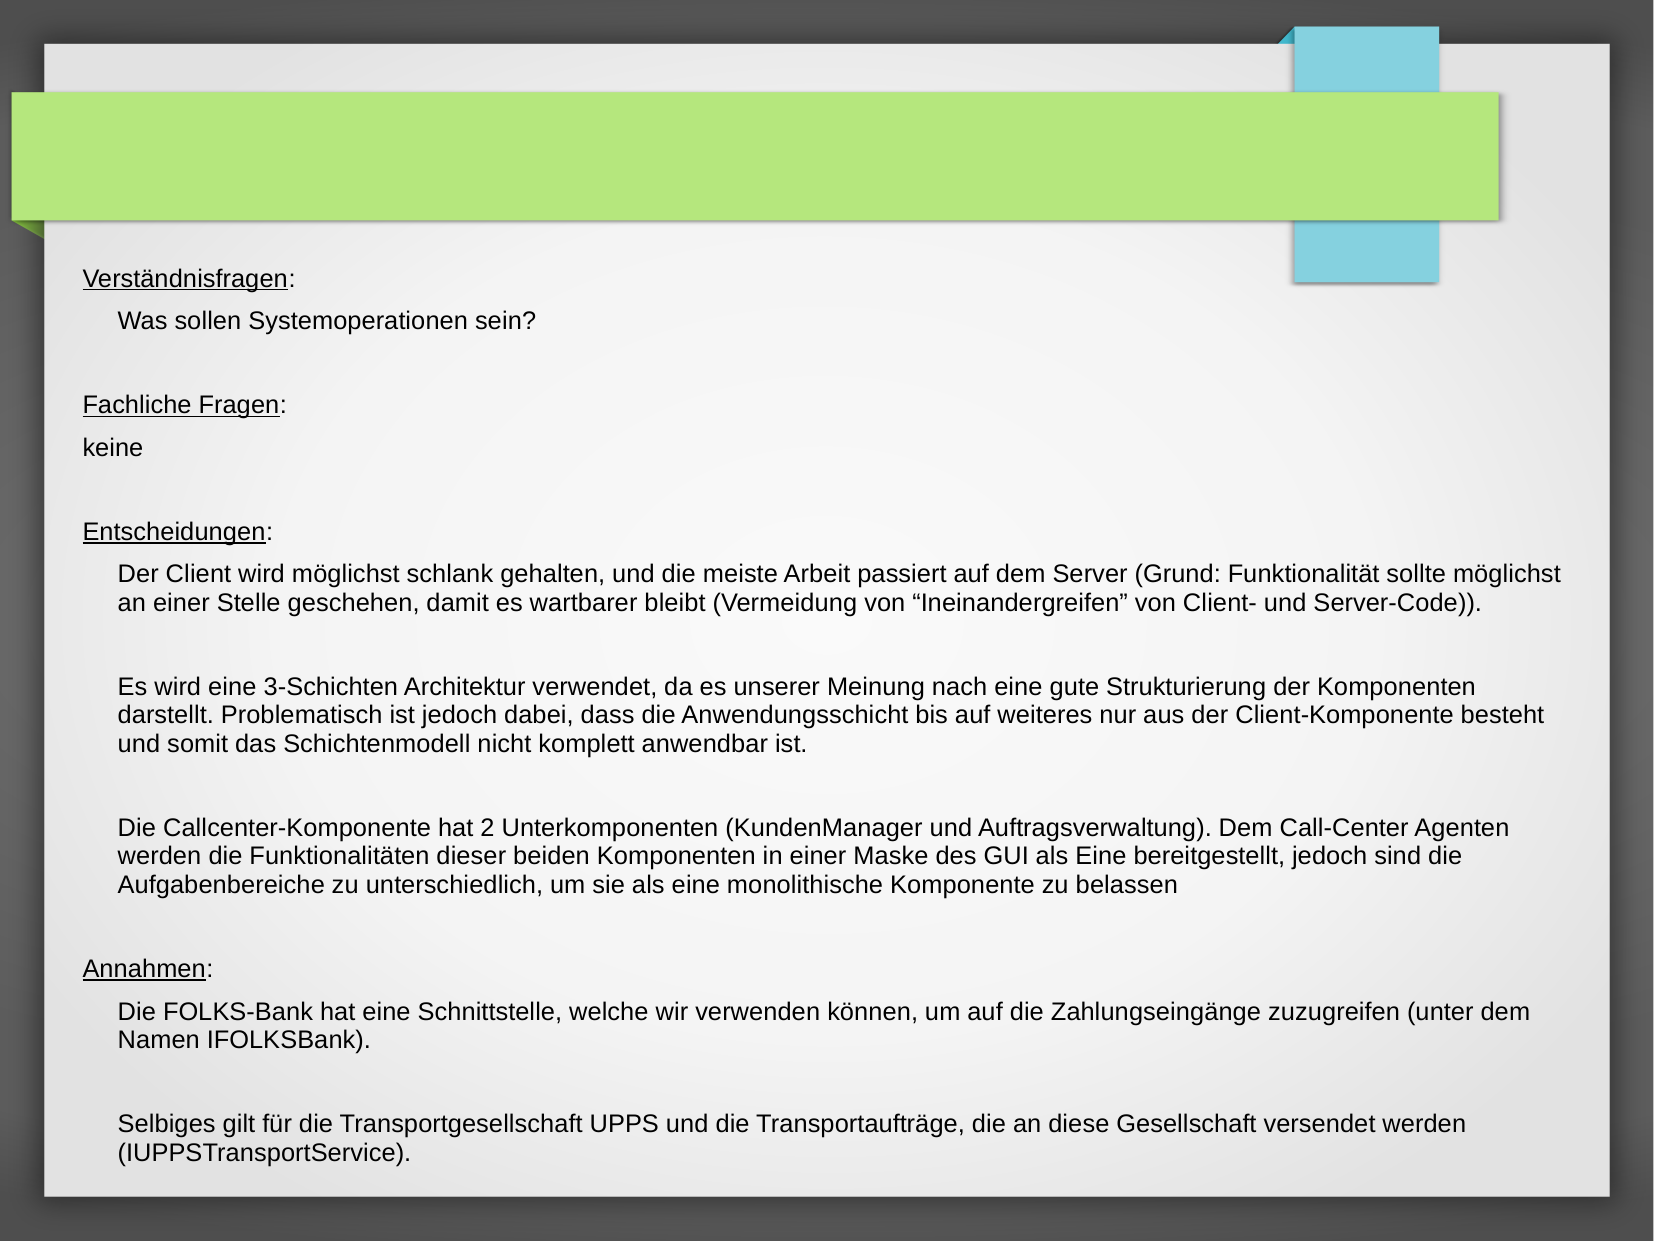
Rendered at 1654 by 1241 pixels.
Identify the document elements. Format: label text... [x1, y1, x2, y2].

picture [0, 0, 1654, 1241]
list Verständnisfragen: Was sollen Systemoperationen sein? Fachliche Fragen: keine Entscheidungen: Der Client wird möglichst schlank gehalten, und die meiste Arbeit passiert auf dem Server (Grund: Funktionalität sollte möglichst an einer Stelle geschehen, damit es wartbarer bleibt (Vermeidung von “Ineinandergreifen” von Client- und Server-Code)). Es wird eine 3-Schichten Architektur verwendet, da es unserer Meinung nach eine gute Strukturierung der Komponenten darstellt. Problematisch ist jedoch dabei, dass die Anwendungsschicht bis auf weiteres nur aus der Client-Komponente besteht und somit das Schichtenmodell nicht komplett anwendbar ist. Die Callcenter-Komponente hat 2 Unterkomponenten (KundenManager und Auftragsverwaltung). Dem Call-Center Agenten werden die Funktionalitäten dieser beiden Komponenten in einer Maske des GUI als Eine bereitgestellt, jedoch sind die Aufgabenbereiche zu unterschiedlich, um sie als eine monolithische Komponente zu belassen Annahmen: Die FOLKS-Bank hat eine Schnittstelle, welche wir verwenden können, um auf die Zahlungseingänge zuzugreifen (unter dem Namen IFOLKSBank). Selbiges gilt für die Transportgesellschaft UPPS und die Transportaufträge, die an diese Gesellschaft versendet werden (IUPPSTransportService). [82, 259, 1571, 1193]
